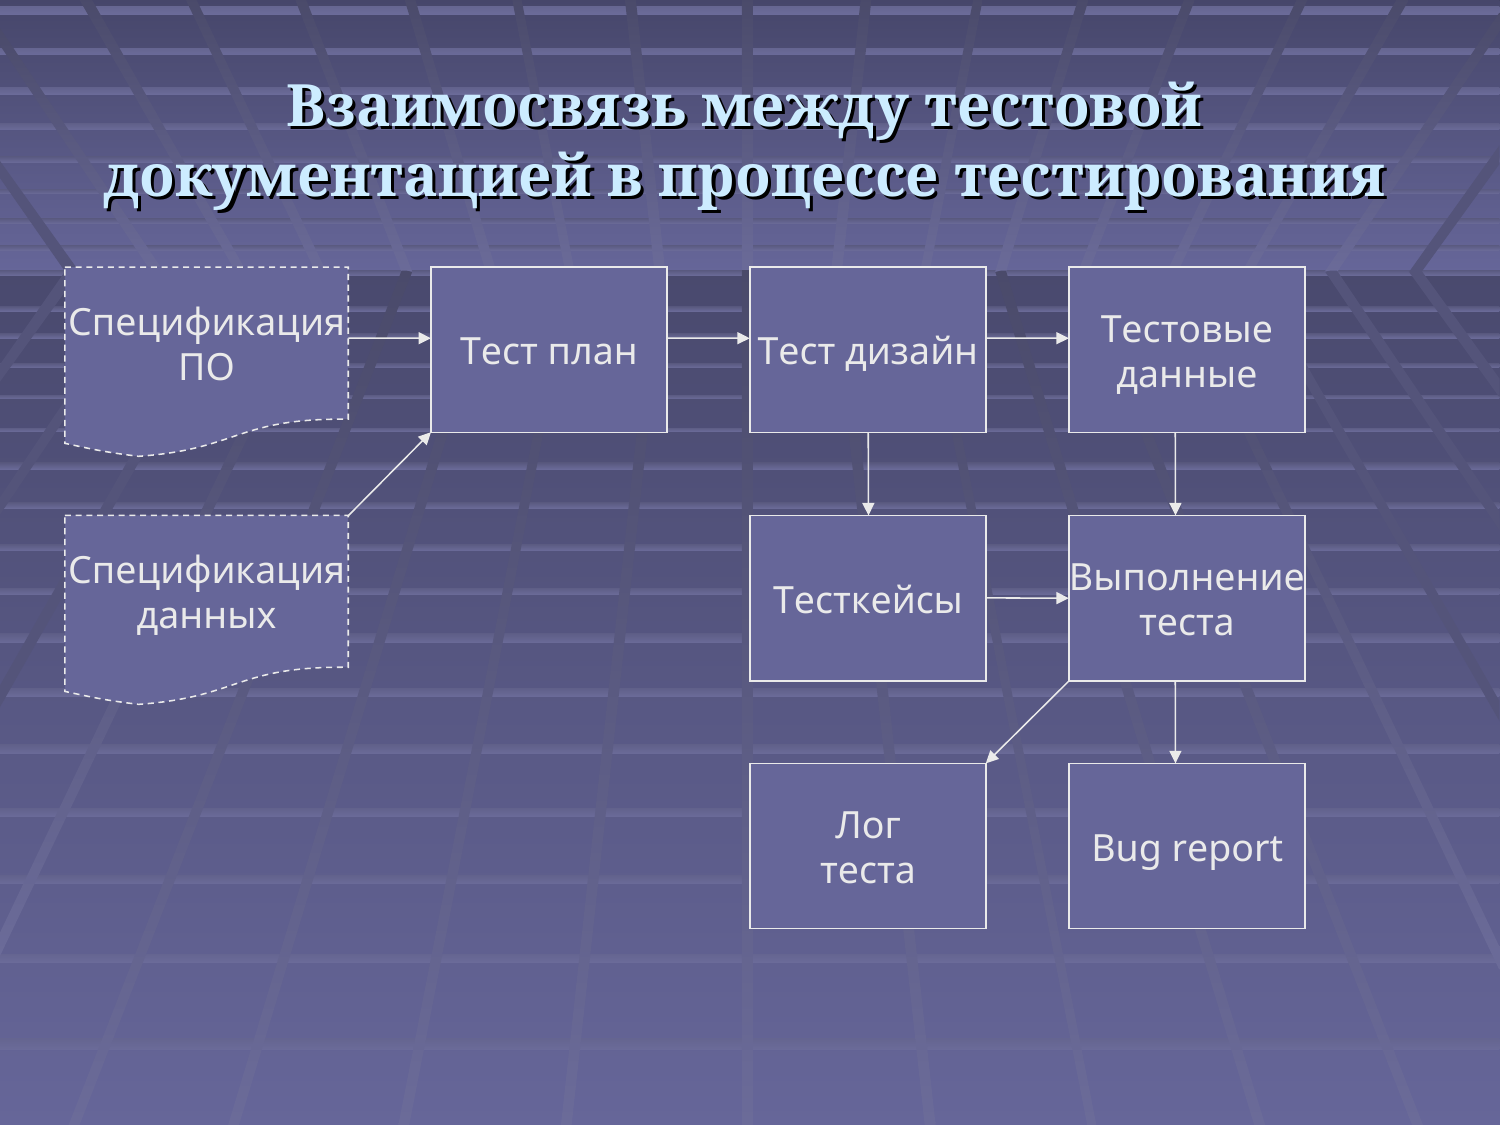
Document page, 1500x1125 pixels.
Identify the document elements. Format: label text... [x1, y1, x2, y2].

text_box Тест план [430, 267, 668, 433]
title Взаимосвязь между тестовой документацией в процессе тестирования [64, 44, 1425, 232]
text_box Тестовые данные [1069, 267, 1306, 433]
text_box Тест дизайн [750, 267, 987, 433]
text_box Лог теста [750, 763, 987, 929]
text_box Тесткейсы [750, 515, 987, 681]
text_box Спецификация данных [64, 515, 349, 705]
text_box Спецификация ПО [64, 267, 349, 457]
text_box Bug report [1069, 763, 1306, 929]
text_box Выполнение теста [1069, 515, 1306, 681]
